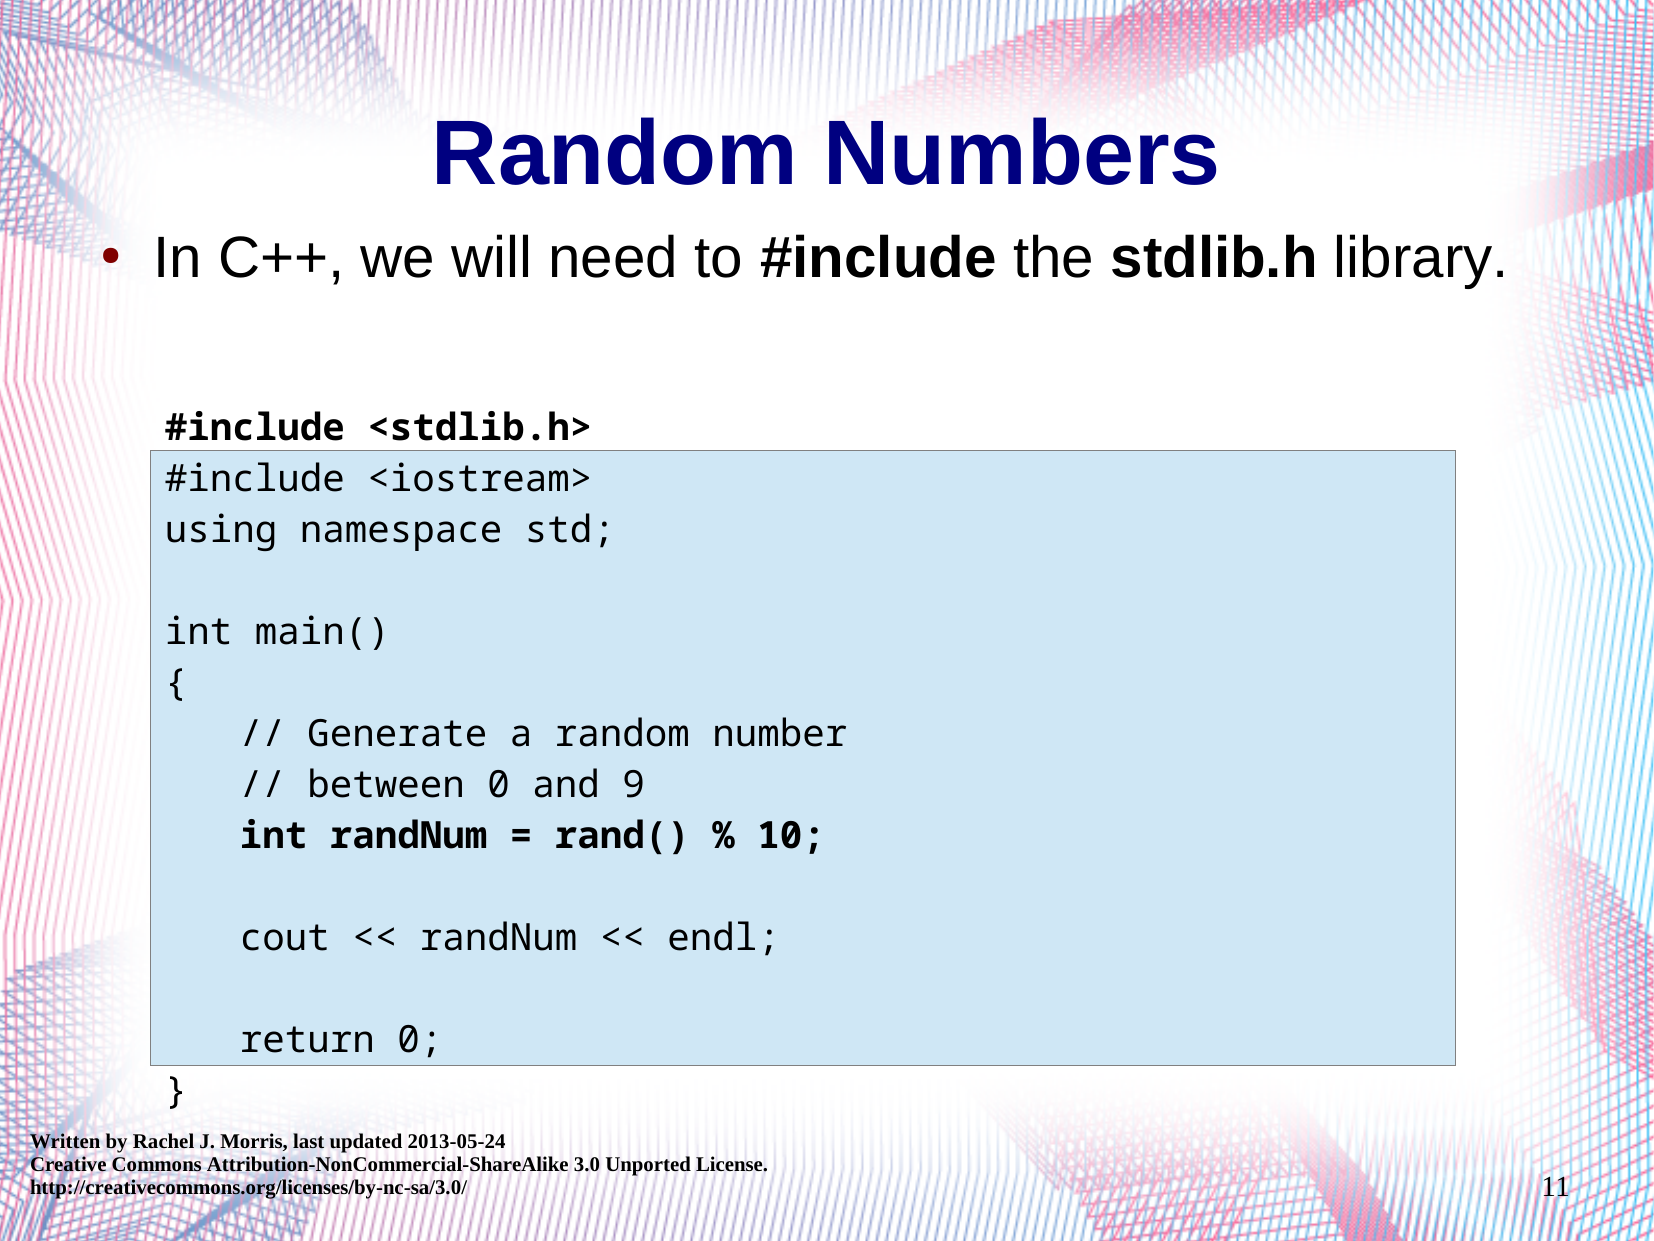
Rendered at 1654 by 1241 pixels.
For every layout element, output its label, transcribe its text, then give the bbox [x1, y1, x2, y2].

text_box #include <stdlib.h> #include <iostream> using namespace std; int main() { // Generate a random number // between 0 and 9 int randNum = rand() % 10; cout << randNum << endl; return 0; } [150, 450, 1456, 1066]
picture [0, 0, 1654, 1241]
title Random Numbers [82, 49, 1571, 225]
list In C++, we will need to #include the stdlib.h library. [82, 225, 1571, 475]
